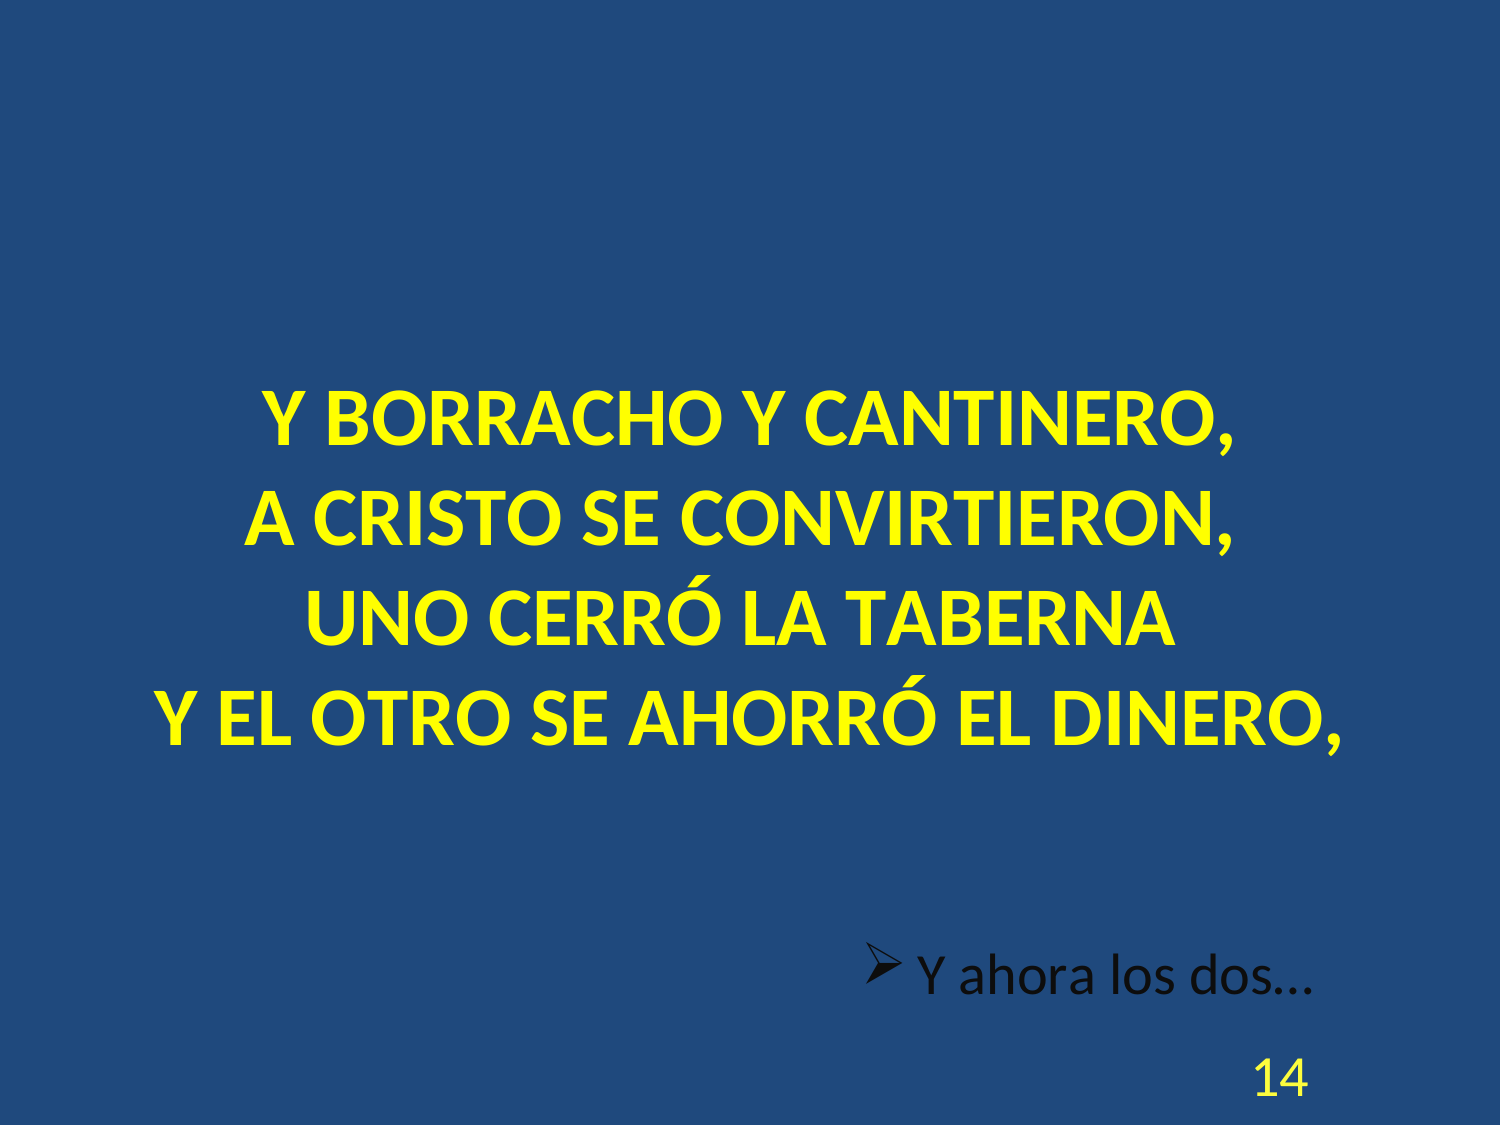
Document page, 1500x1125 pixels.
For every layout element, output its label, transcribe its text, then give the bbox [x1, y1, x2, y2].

text_box <número> [974, 1042, 1325, 1103]
title Y BORRACHO Y CANTINERO, A CRISTO SE CONVIRTIERON, UNO CERRÓ LA TABERNA Y EL OTRO SE AHORRÓ EL DINERO, [75, 468, 1426, 657]
text_box Y ahora los dos… [616, 928, 1329, 1012]
